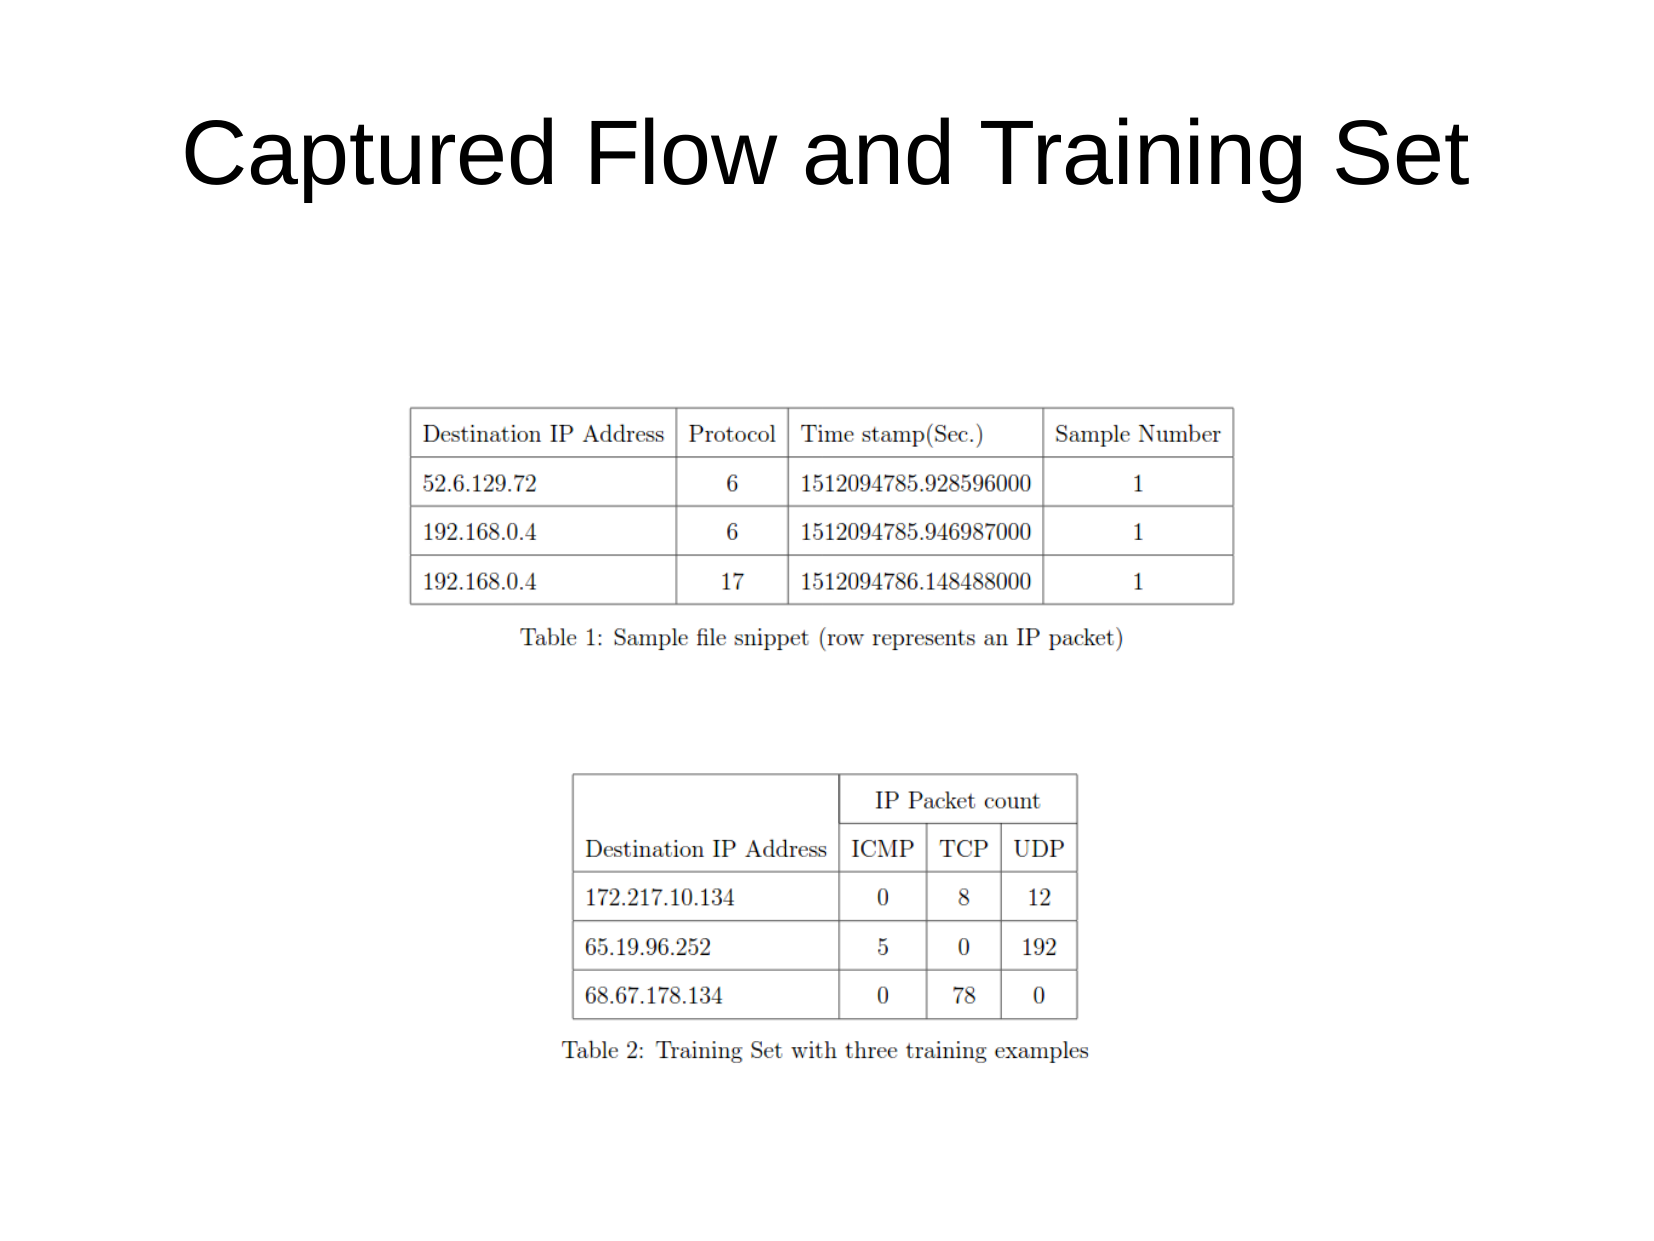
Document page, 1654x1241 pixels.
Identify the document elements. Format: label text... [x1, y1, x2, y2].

picture [522, 754, 1139, 1081]
title Captured Flow and Training Set [82, 49, 1571, 257]
picture [386, 385, 1276, 672]
